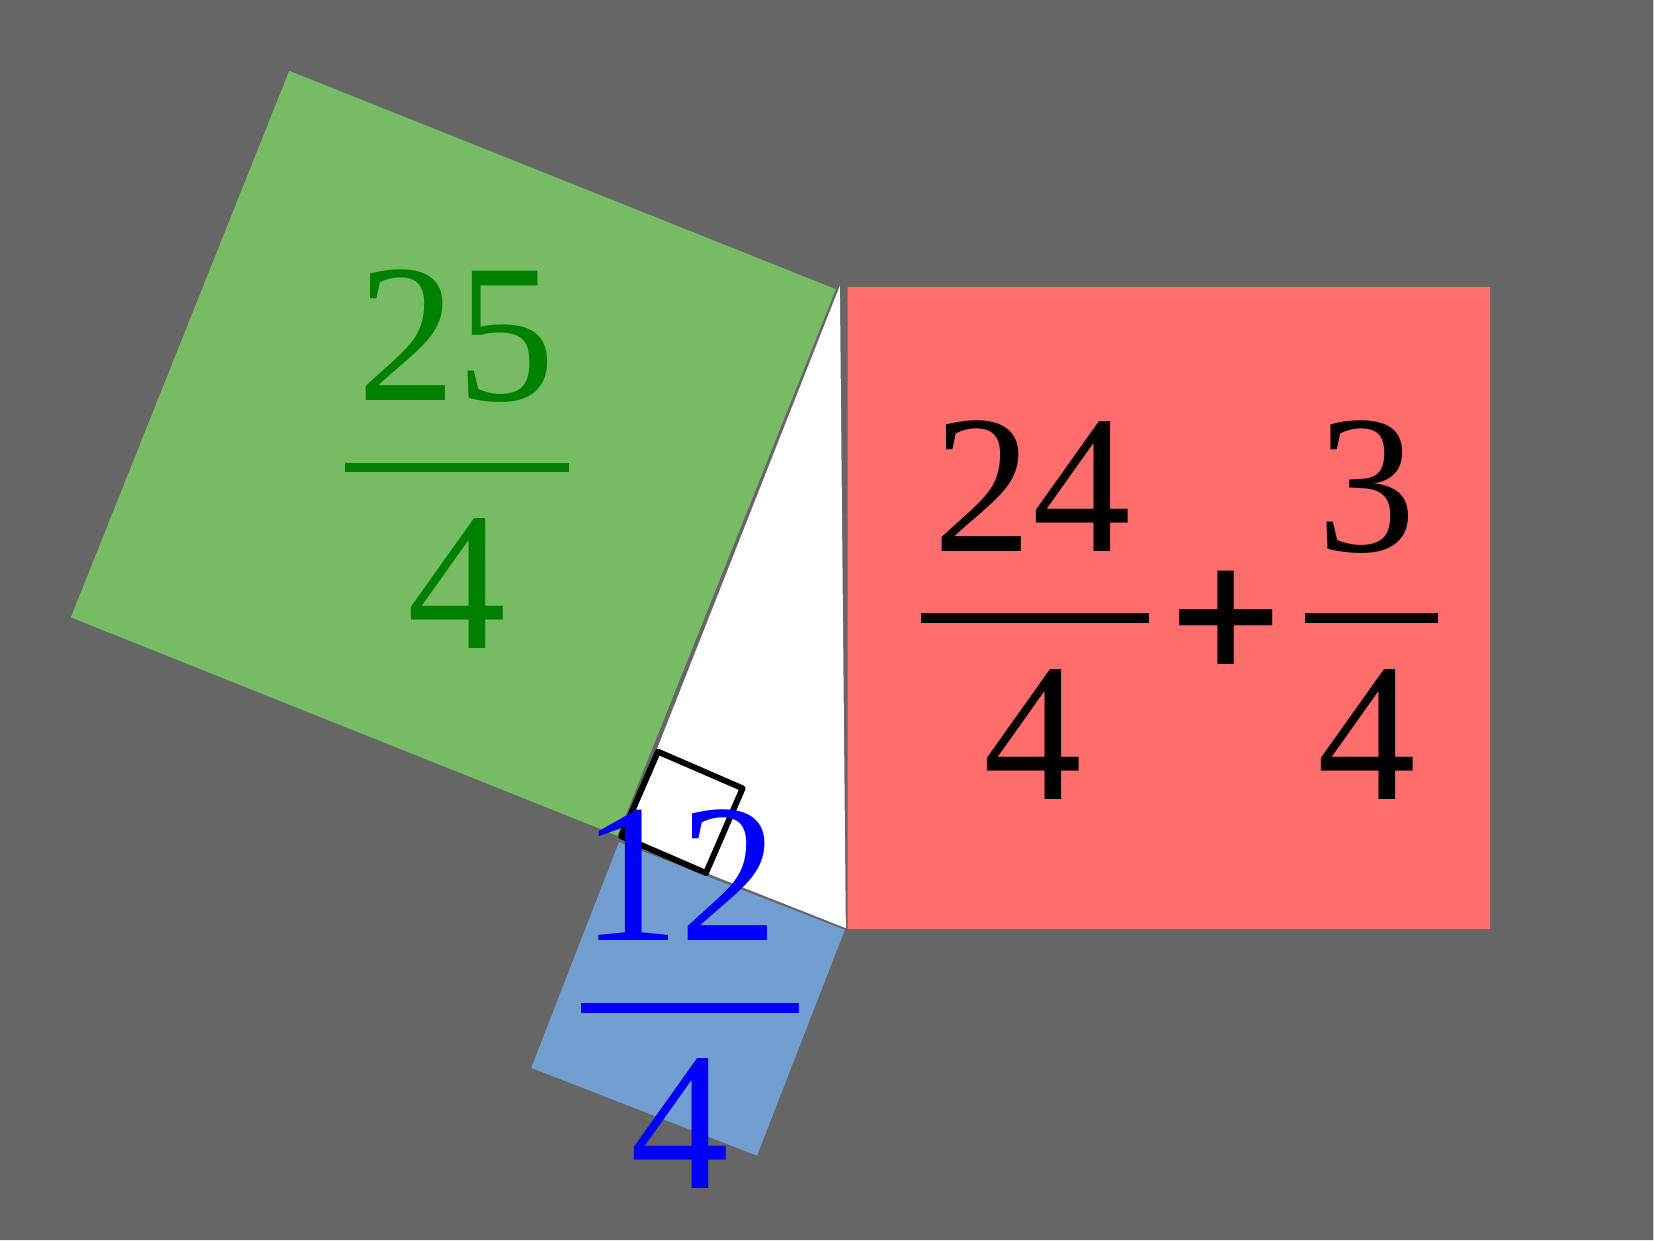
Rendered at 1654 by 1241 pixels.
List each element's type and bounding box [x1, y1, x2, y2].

text_box [0, 0, 1654, 1241]
chart [859, 377, 1491, 848]
chart [519, 767, 851, 1238]
chart [283, 227, 621, 697]
